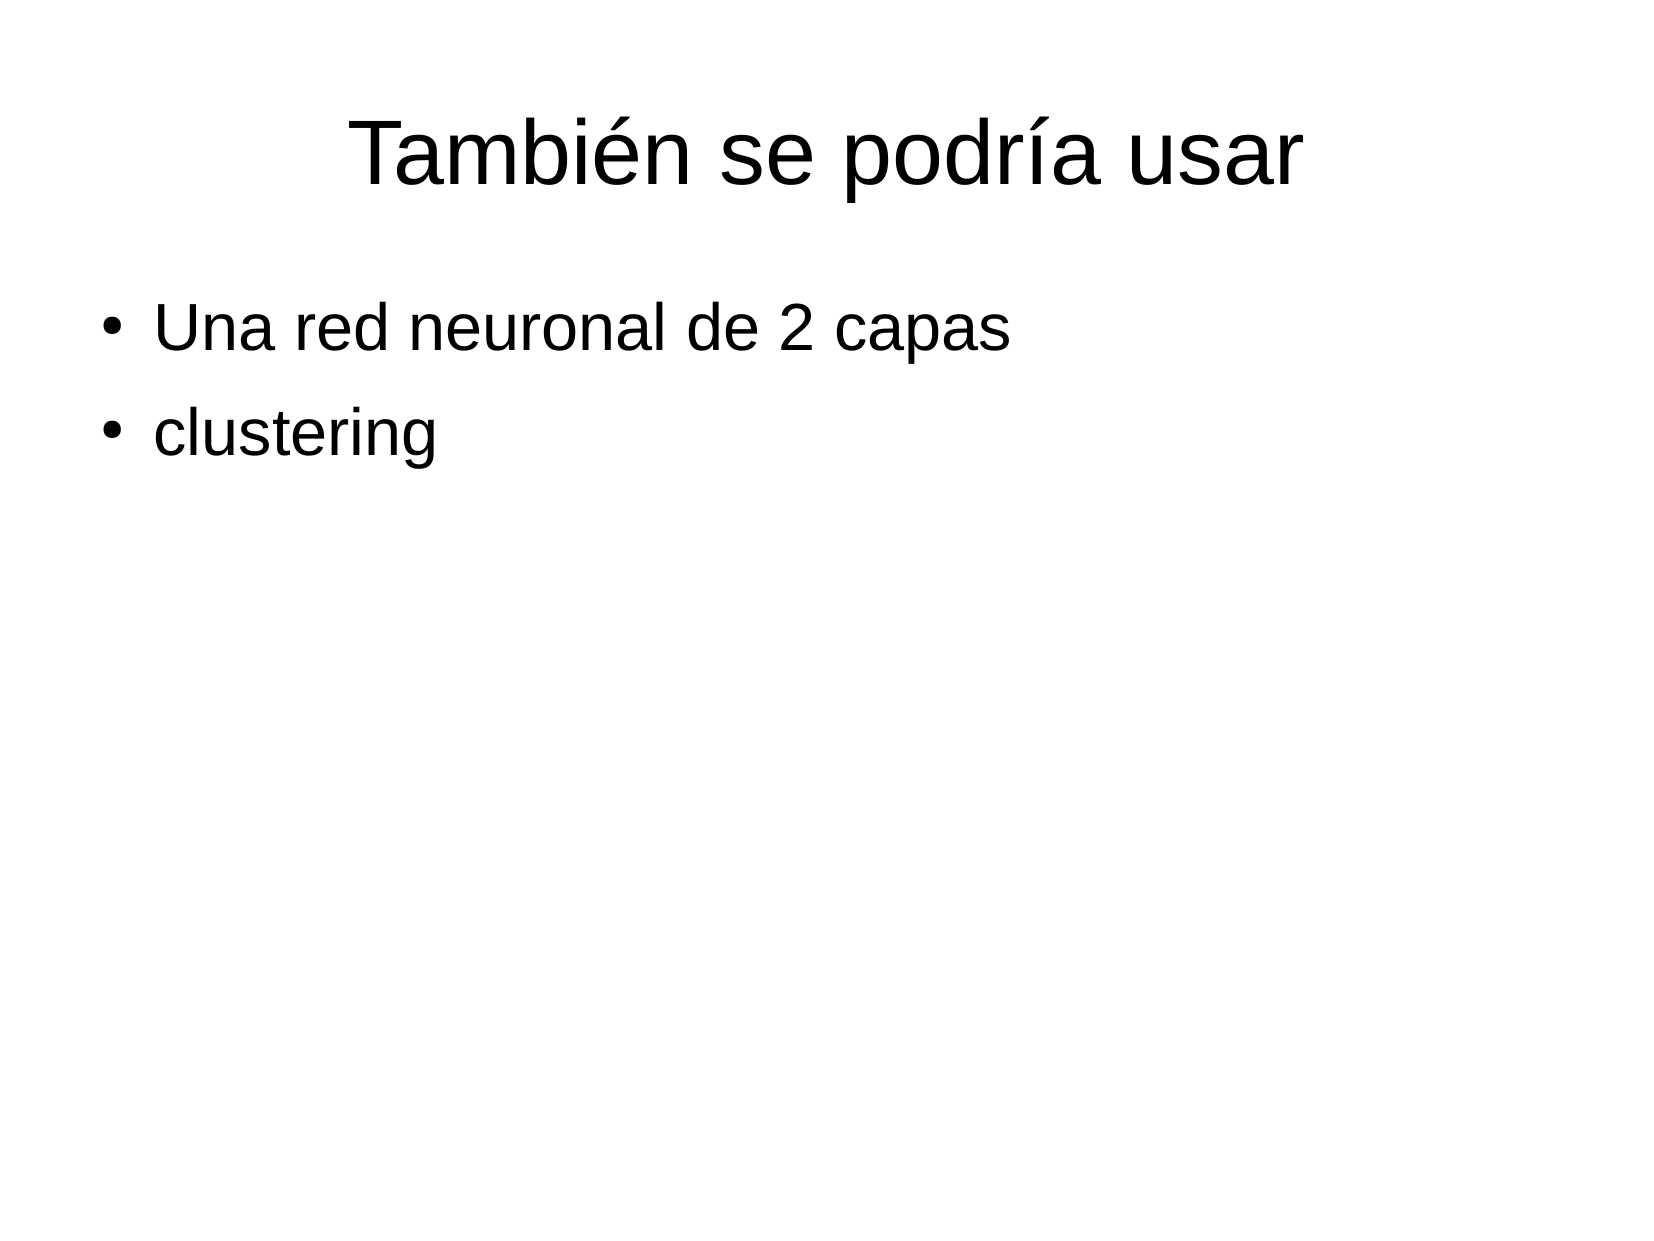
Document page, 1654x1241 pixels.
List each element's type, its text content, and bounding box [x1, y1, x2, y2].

list Una red neuronal de 2 capas clustering [82, 290, 1538, 1010]
title También se podría usar [82, 49, 1571, 257]
